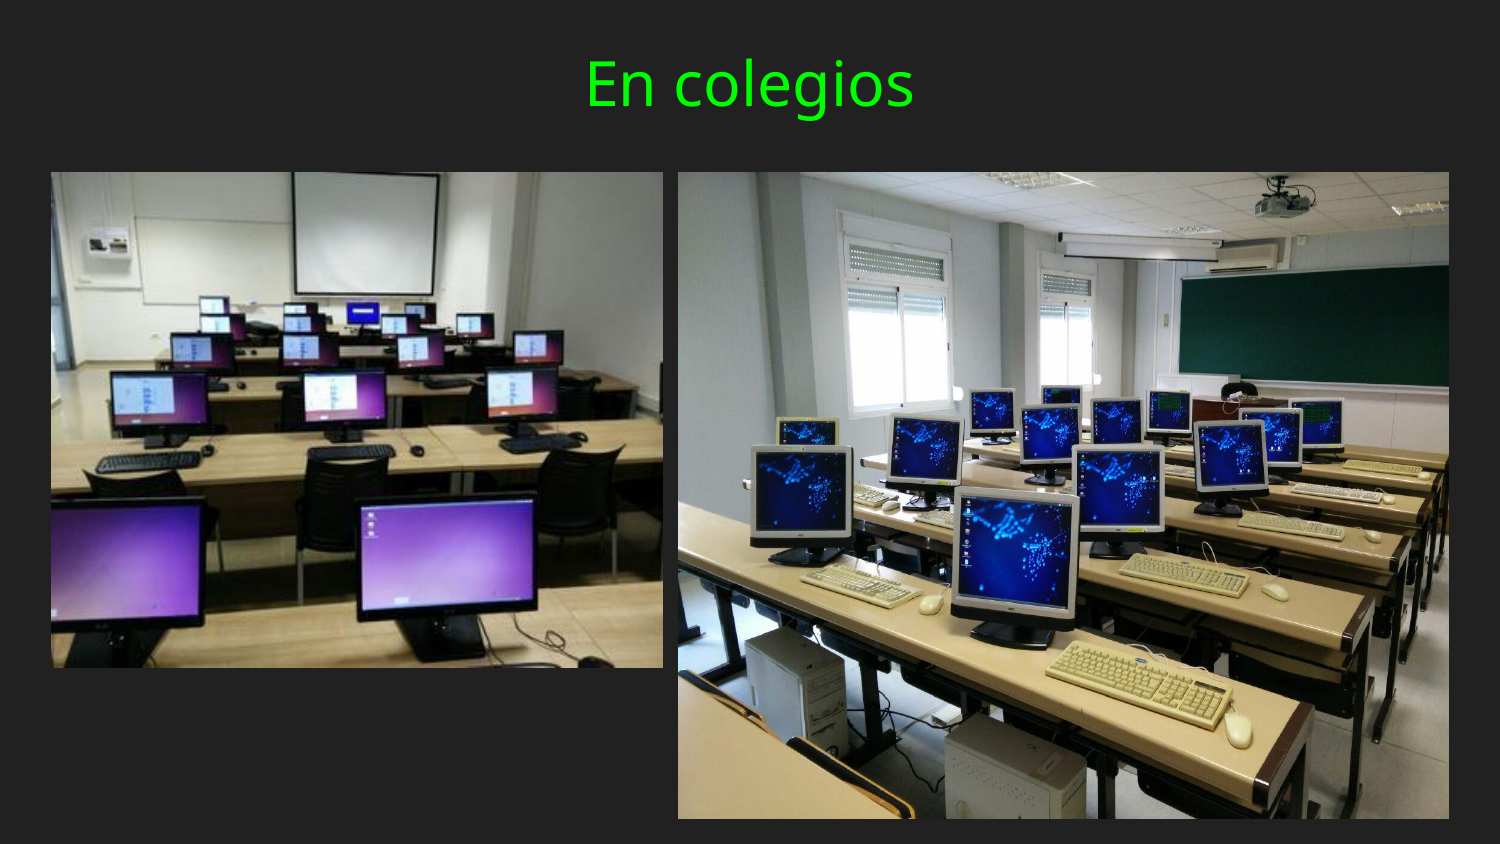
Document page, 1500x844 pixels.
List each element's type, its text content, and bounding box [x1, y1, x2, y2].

picture [51, 172, 663, 668]
picture [678, 172, 1449, 820]
title En colegios [51, 29, 1449, 128]
